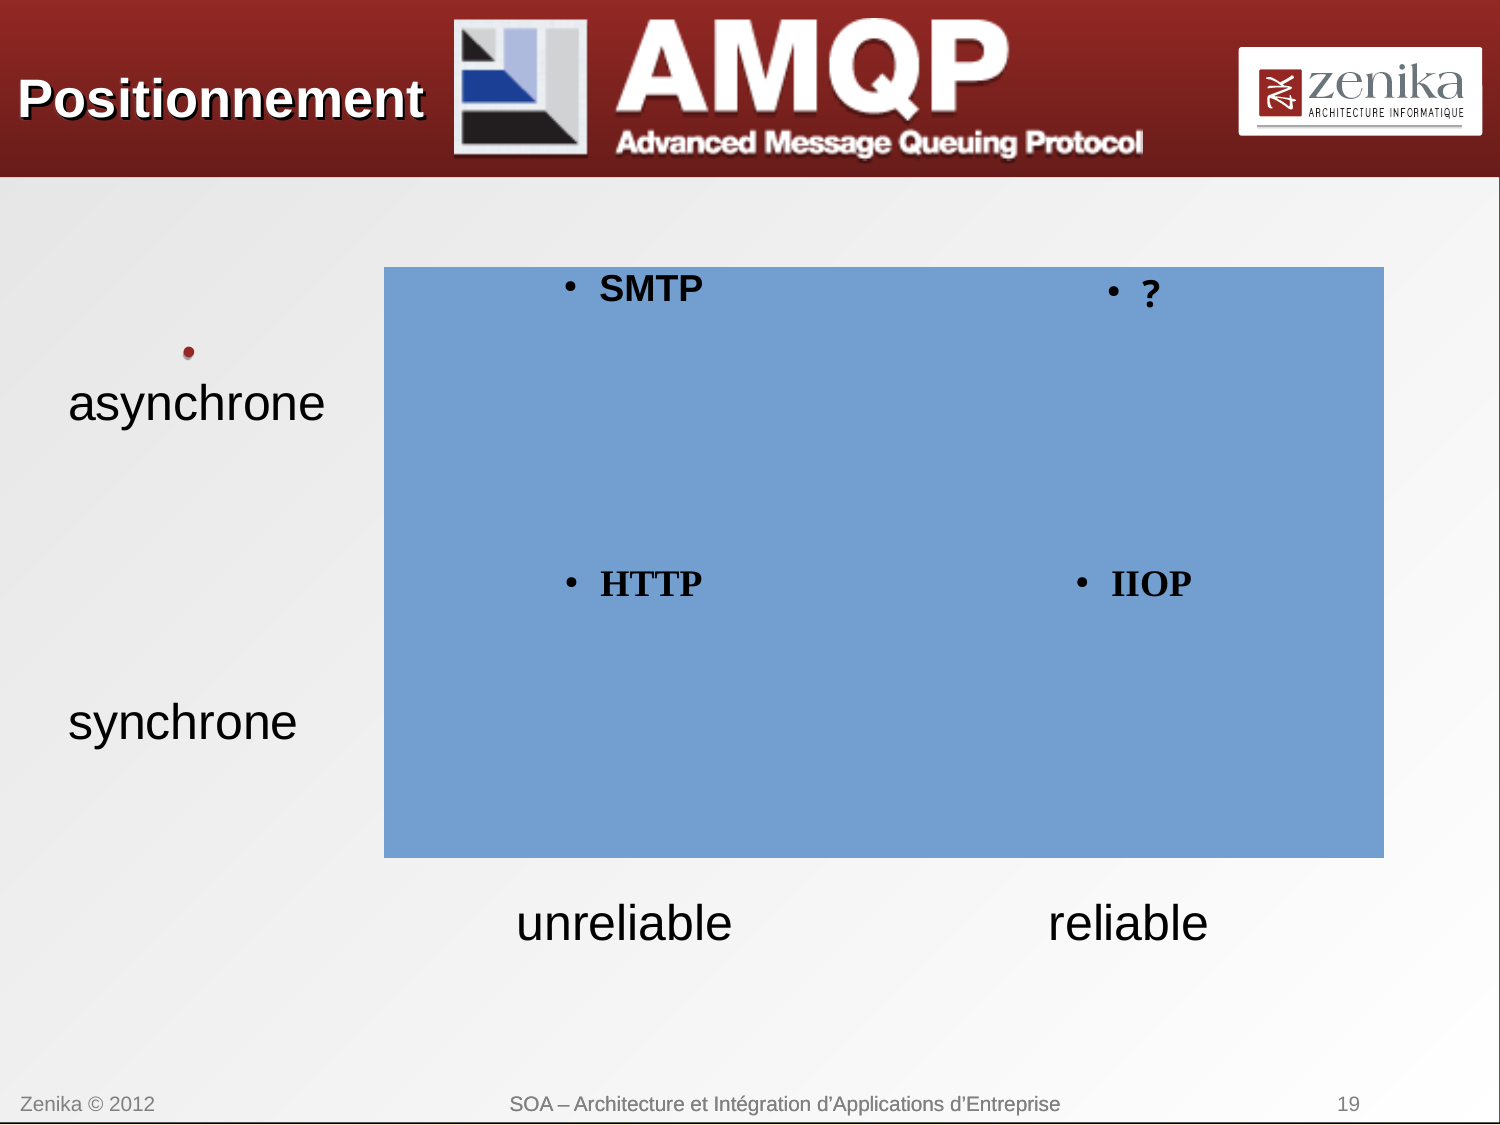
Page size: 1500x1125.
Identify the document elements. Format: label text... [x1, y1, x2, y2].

table_cell IIOP [884, 563, 1384, 858]
text_box unreliable [501, 893, 752, 961]
table_cell HTTP [384, 563, 884, 858]
title Positionnement [17, 15, 1214, 180]
table_header SMTP [384, 267, 884, 563]
list [50, 249, 1435, 1079]
picture [454, 19, 1143, 161]
text_box SOA – Architecture et Intégration d’Applications d’Entreprise [443, 1084, 1128, 1106]
text_box asynchrone [53, 373, 345, 441]
text_box reliable [1033, 893, 1227, 961]
table_header ? [884, 267, 1384, 563]
text_box synchrone [53, 692, 317, 760]
